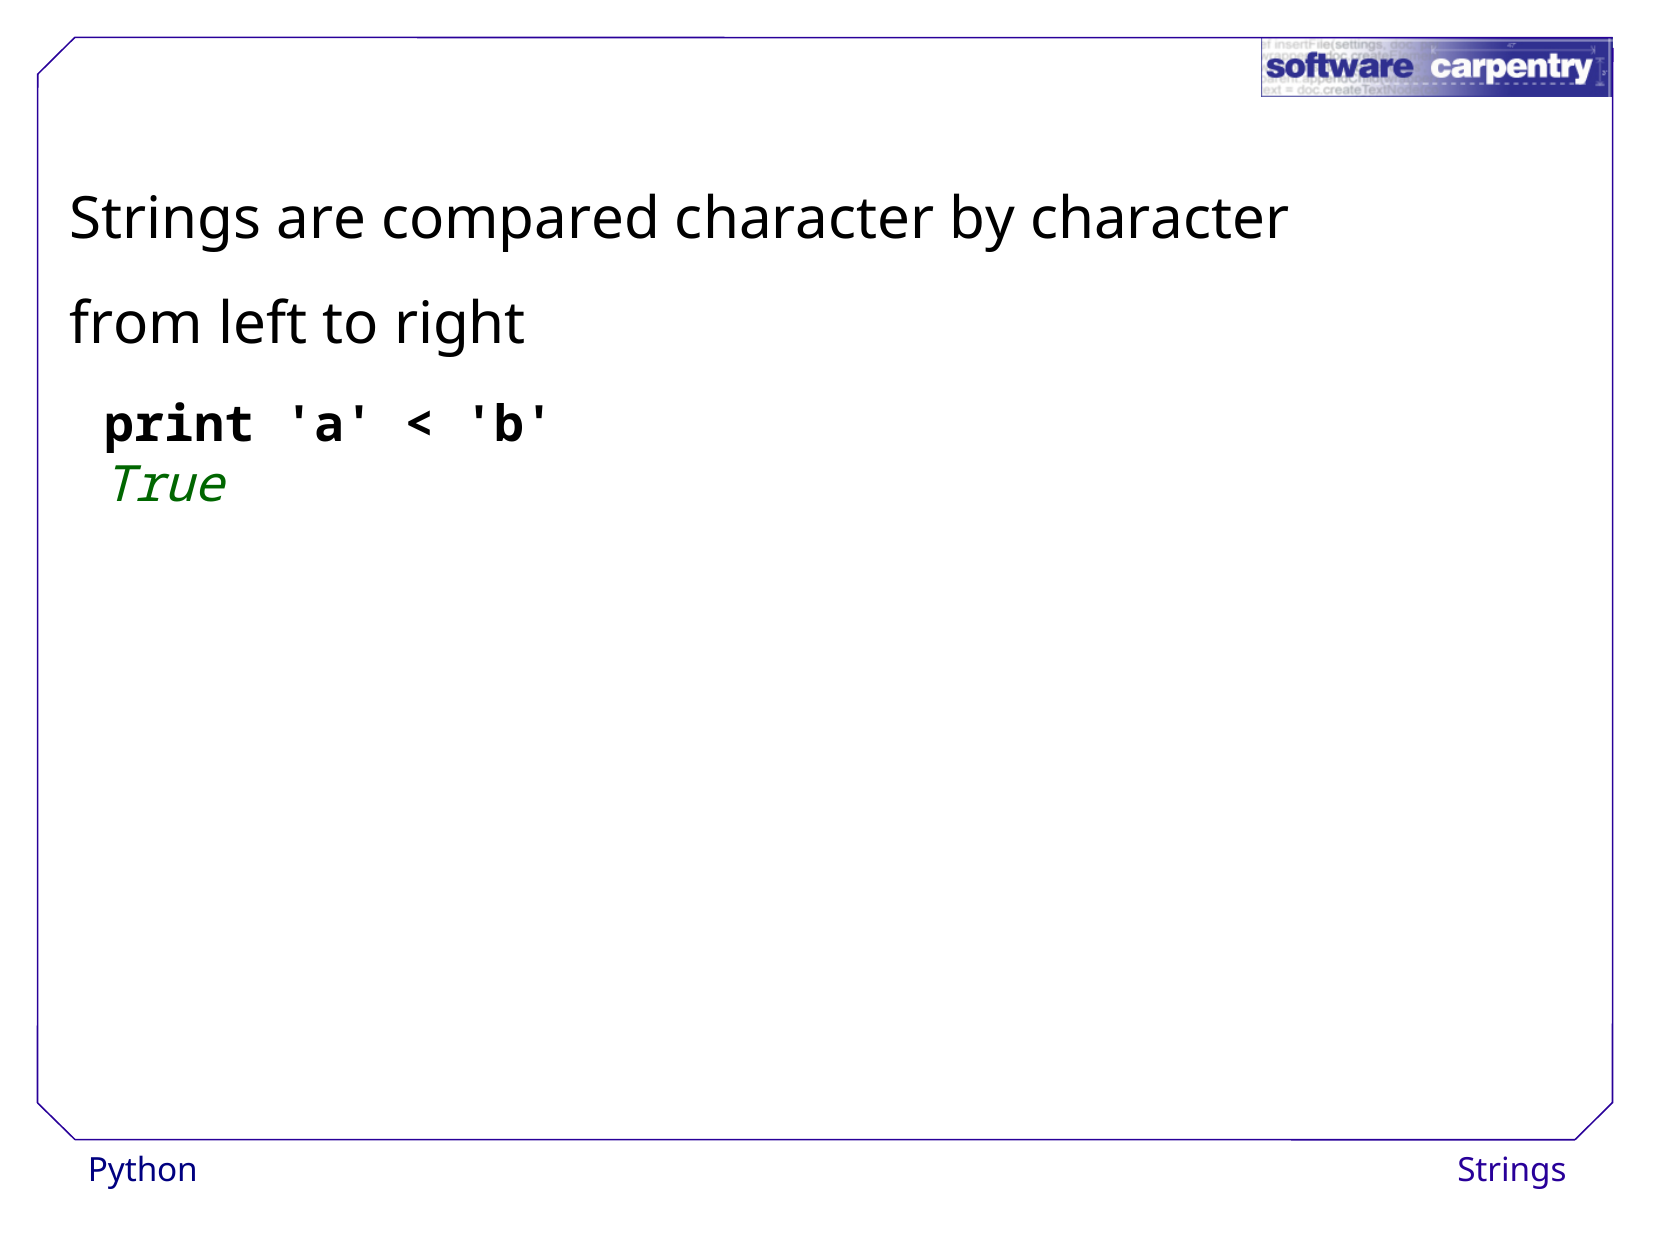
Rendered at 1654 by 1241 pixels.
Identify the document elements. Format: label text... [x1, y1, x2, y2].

text_box Strings are compared character by character from left to right [54, 137, 1455, 364]
text_box print 'a' < 'b' True [89, 384, 1593, 1071]
picture [1261, 39, 1613, 97]
